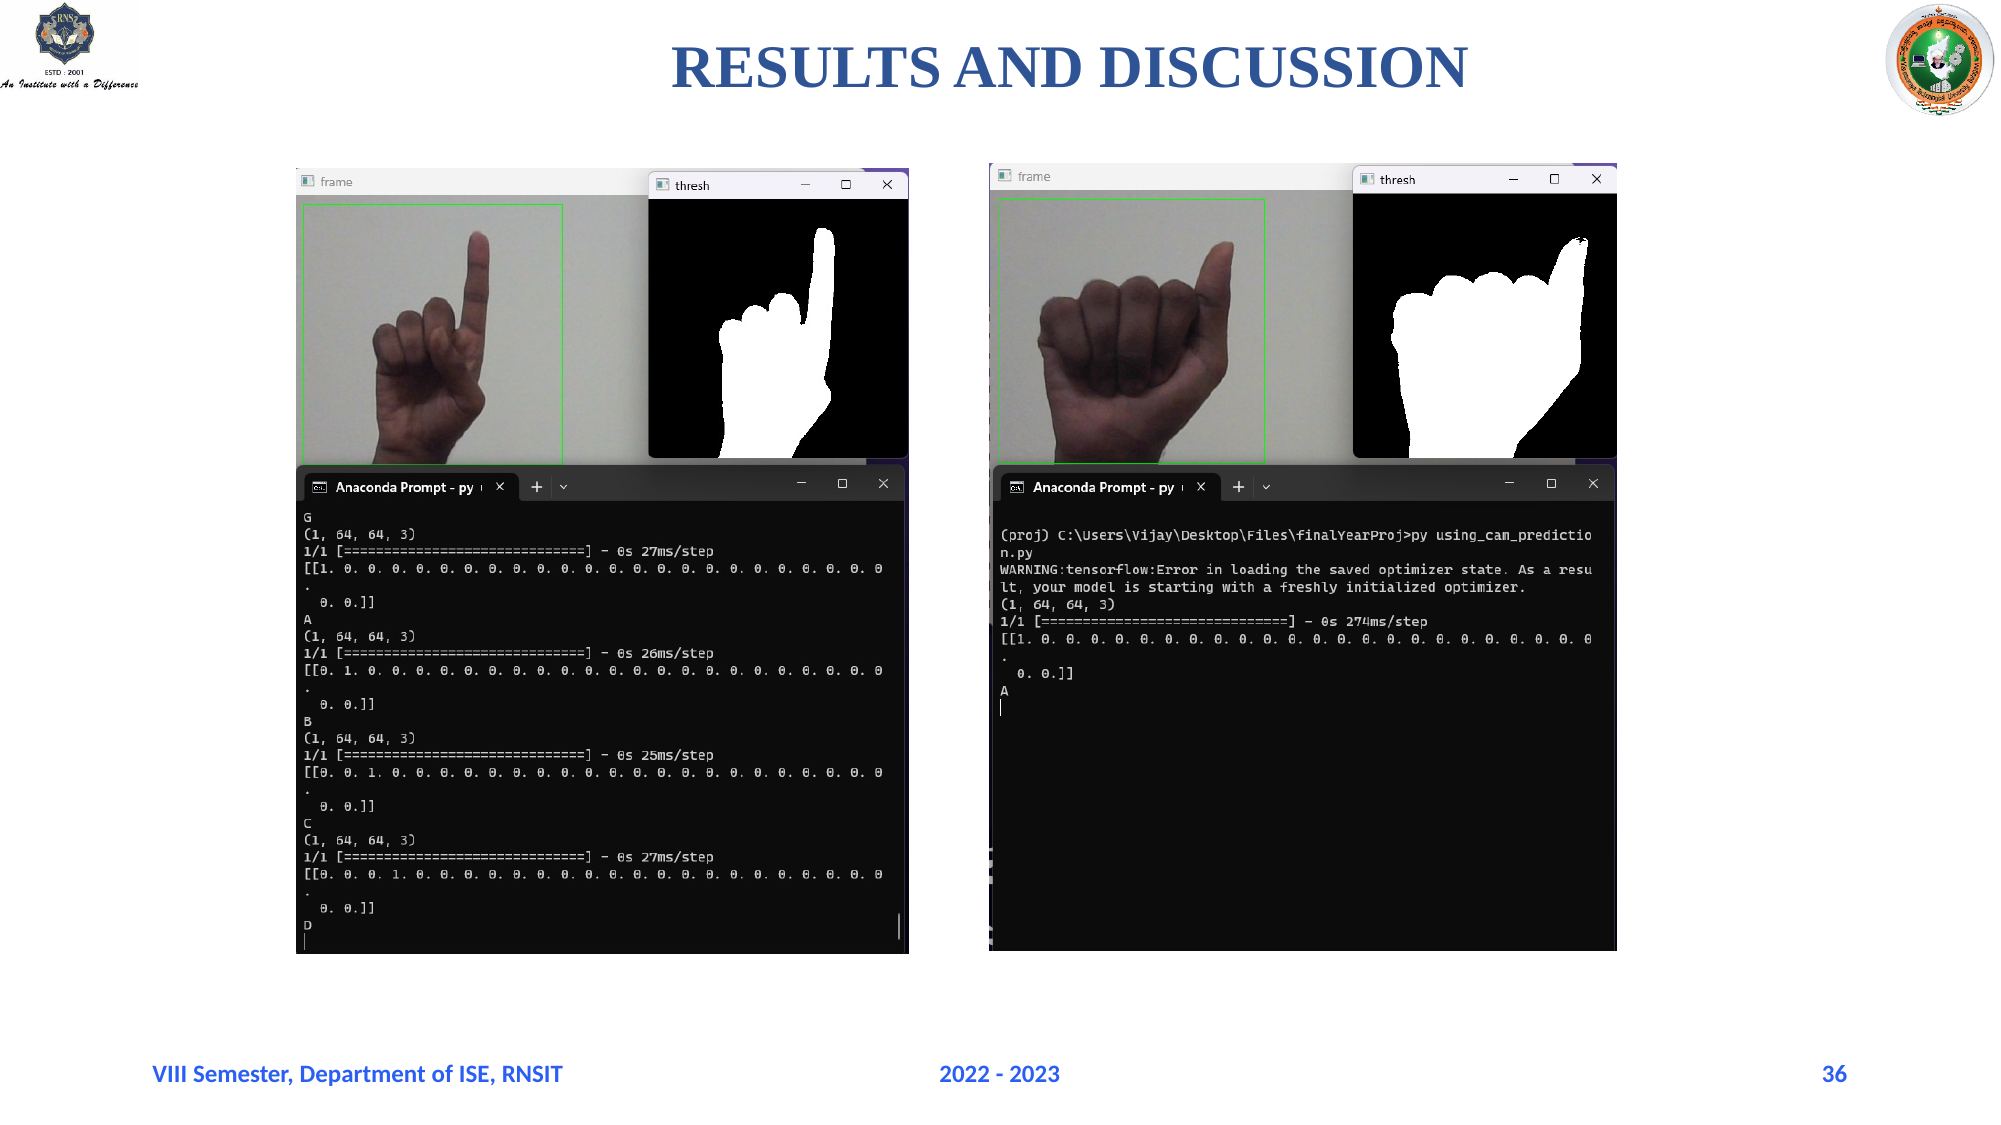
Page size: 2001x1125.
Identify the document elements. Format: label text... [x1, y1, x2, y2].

slide_number VIII Semester, Department of ISE, RNSIT [137, 1042, 662, 1103]
title Results and Discussion [137, 22, 1863, 137]
picture [0, 0, 138, 90]
slide_number <number> [1412, 1042, 1863, 1103]
picture [296, 168, 909, 955]
footer 2022 - 2023 [662, 1042, 1338, 1103]
picture [989, 163, 1622, 951]
picture [1882, 2, 1997, 117]
